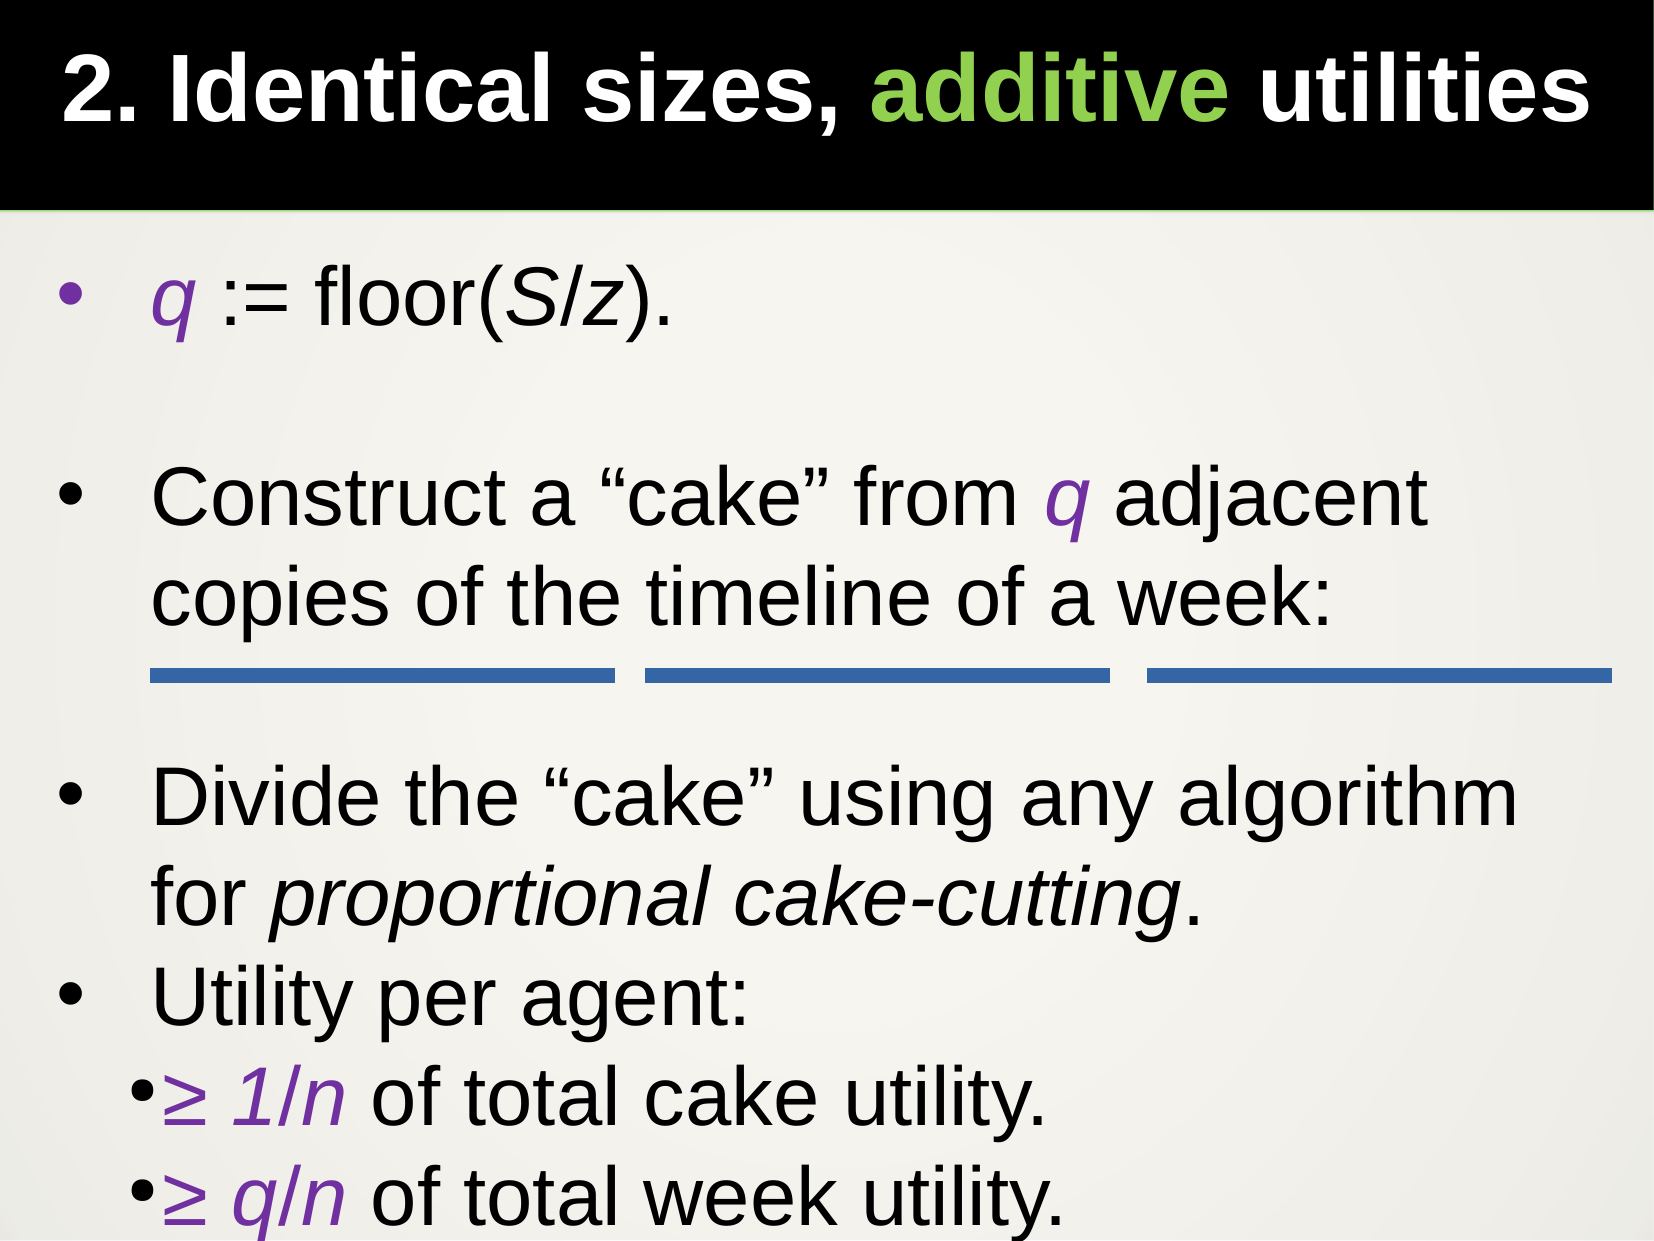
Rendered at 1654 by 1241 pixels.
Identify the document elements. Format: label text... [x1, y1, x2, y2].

title 2. Identical sizes, additive utilities [0, 0, 1654, 182]
text_box q := floor(S/z). Construct a “cake” from q adjacent copies of the timeline of a week: Divide the “cake” using any algorithm for proportional cake-cutting. Utility per agent: ≥ 1/n of total cake utility. ≥ q/n of total week utility. [41, 235, 1612, 1241]
